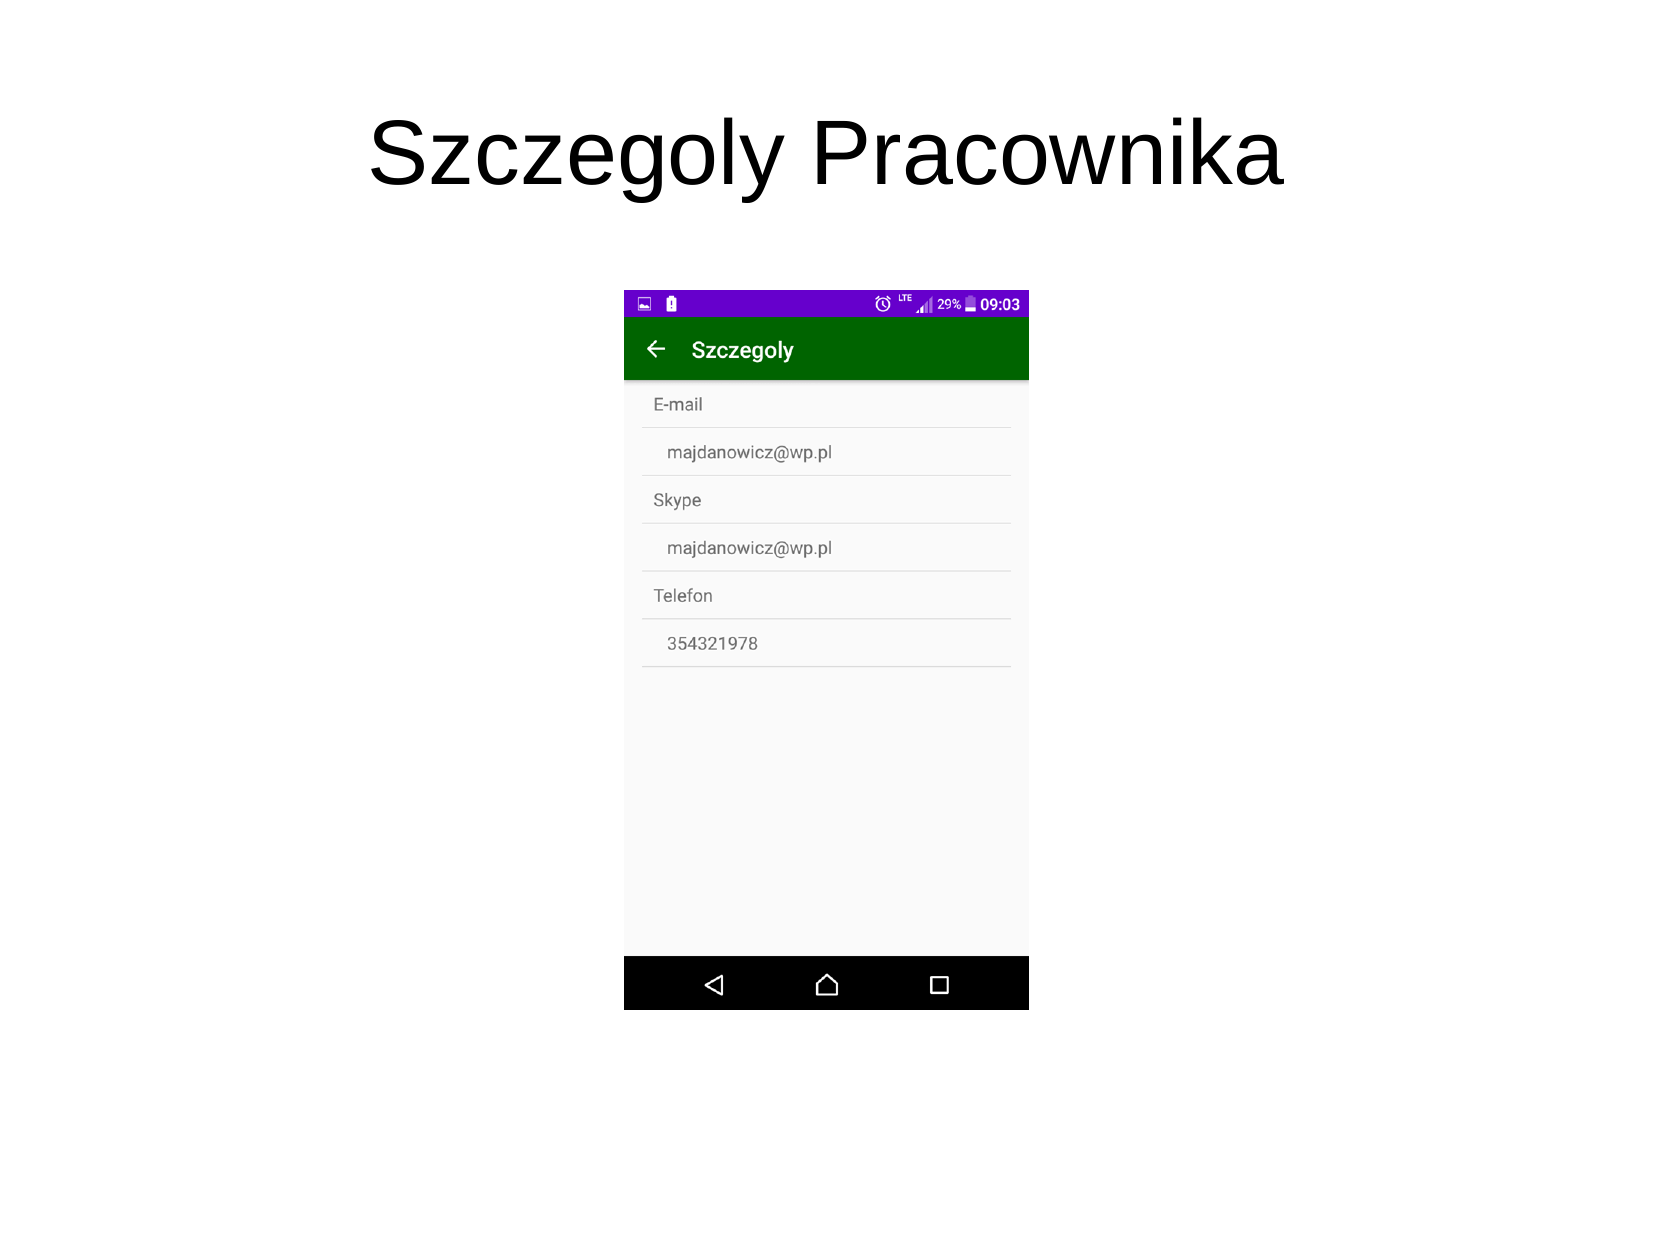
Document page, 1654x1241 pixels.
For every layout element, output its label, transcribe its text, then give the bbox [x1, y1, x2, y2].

title Szczegoly Pracownika [82, 49, 1571, 257]
picture [624, 290, 1029, 1010]
